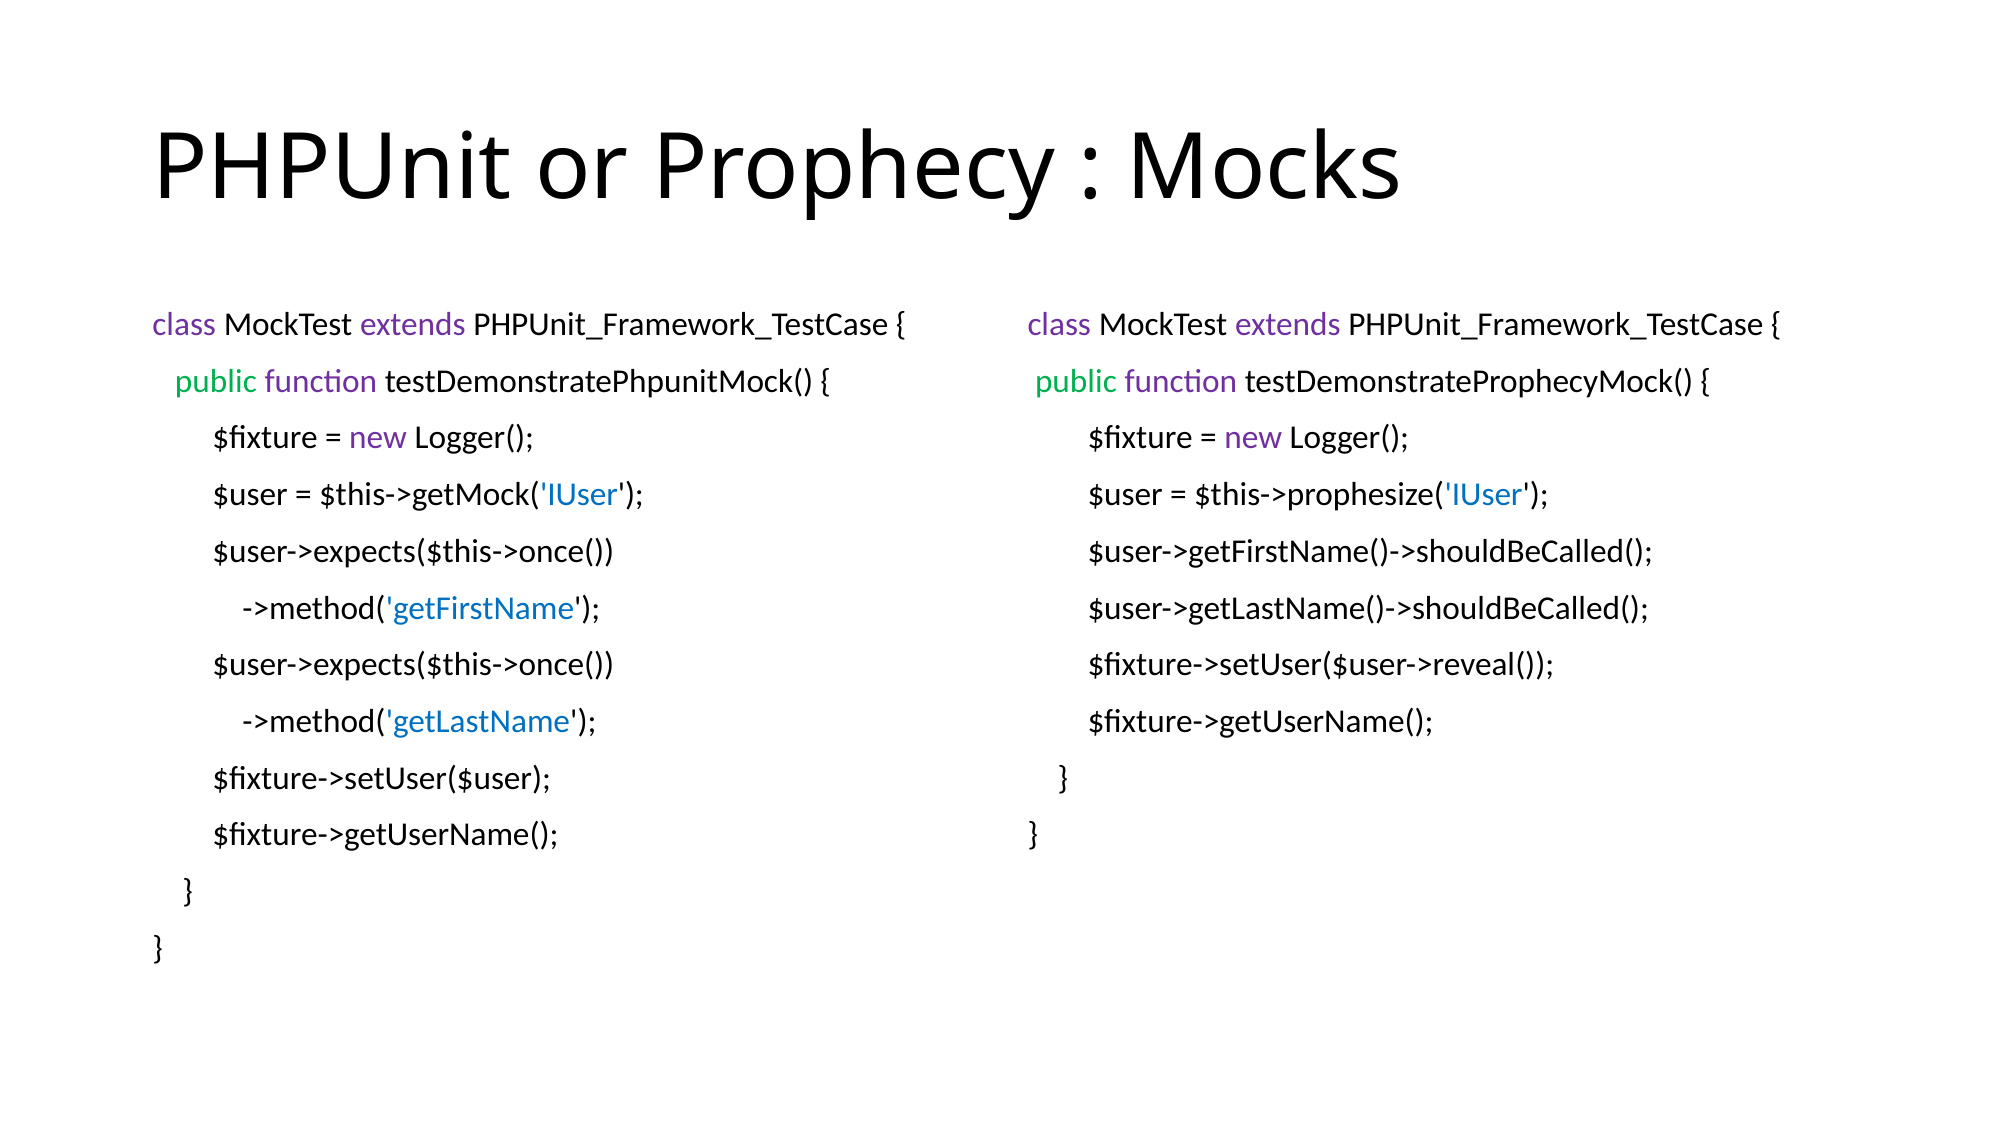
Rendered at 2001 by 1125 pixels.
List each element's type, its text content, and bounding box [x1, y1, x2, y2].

title PHPUnit or Prophecy : Mocks [137, 59, 1863, 278]
list class MockTest extends PHPUnit_Framework_TestCase { public function testDemonstratePhpunitMock() { $fixture = new Logger(); $user = $this->getMock('IUser'); $user->expects($this->once()) ->method('getFirstName'); $user->expects($this->once()) ->method('getLastName'); $fixture->setUser($user); $fixture->getUserName(); } } [137, 299, 988, 1014]
list class MockTest extends PHPUnit_Framework_TestCase { public function testDemonstrateProphecyMock() { $fixture = new Logger(); $user = $this->prophesize('IUser'); $user->getFirstName()->shouldBeCalled(); $user->getLastName()->shouldBeCalled(); $fixture->setUser($user->reveal()); $fixture->getUserName(); } } [1012, 299, 1863, 1014]
